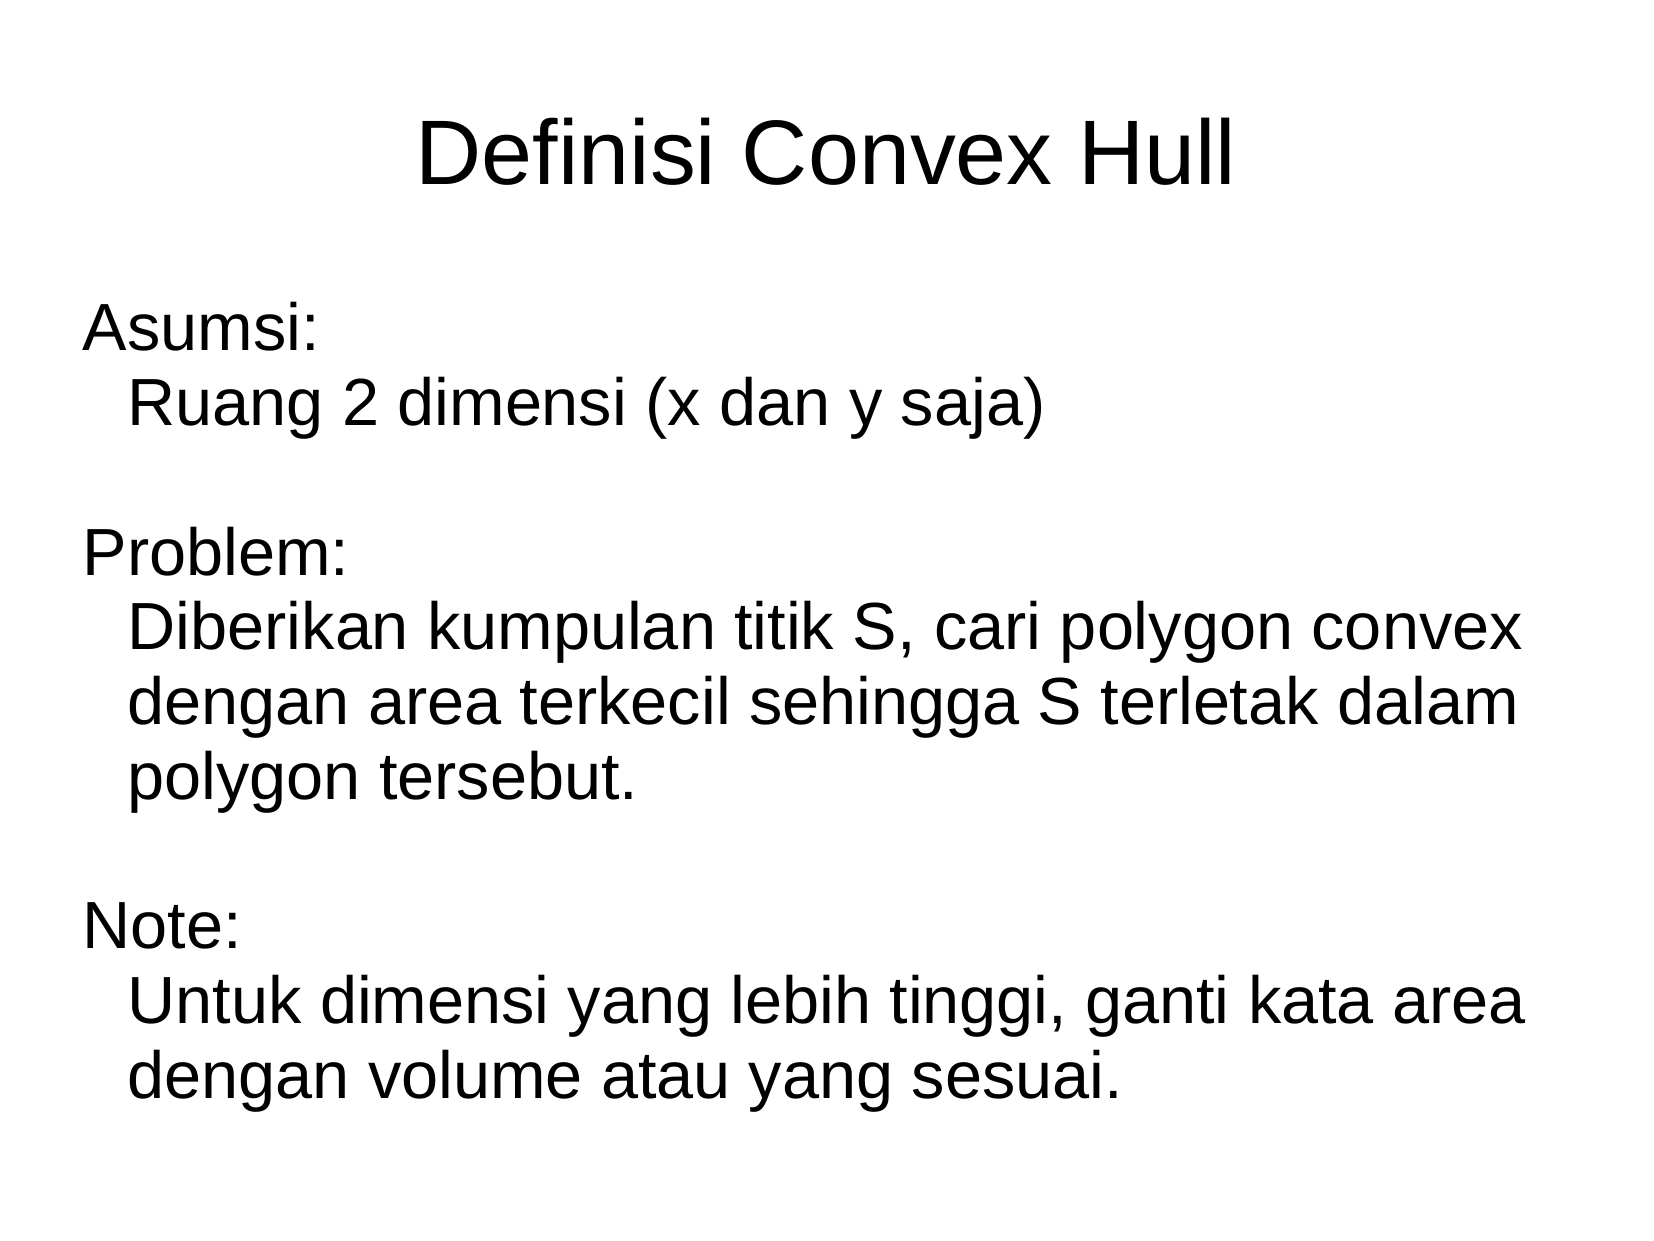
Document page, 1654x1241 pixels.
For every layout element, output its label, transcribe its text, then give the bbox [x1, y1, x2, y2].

title Definisi Convex Hull [82, 49, 1571, 257]
subtitle Asumsi: Ruang 2 dimensi (x dan y saja) Problem: Diberikan kumpulan titik S, cari polygon convex dengan area terkecil sehingga S terletak dalam polygon tersebut. Note: Untuk dimensi yang lebih tinggi, ganti kata area dengan volume atau yang sesuai. [82, 290, 1571, 1113]
